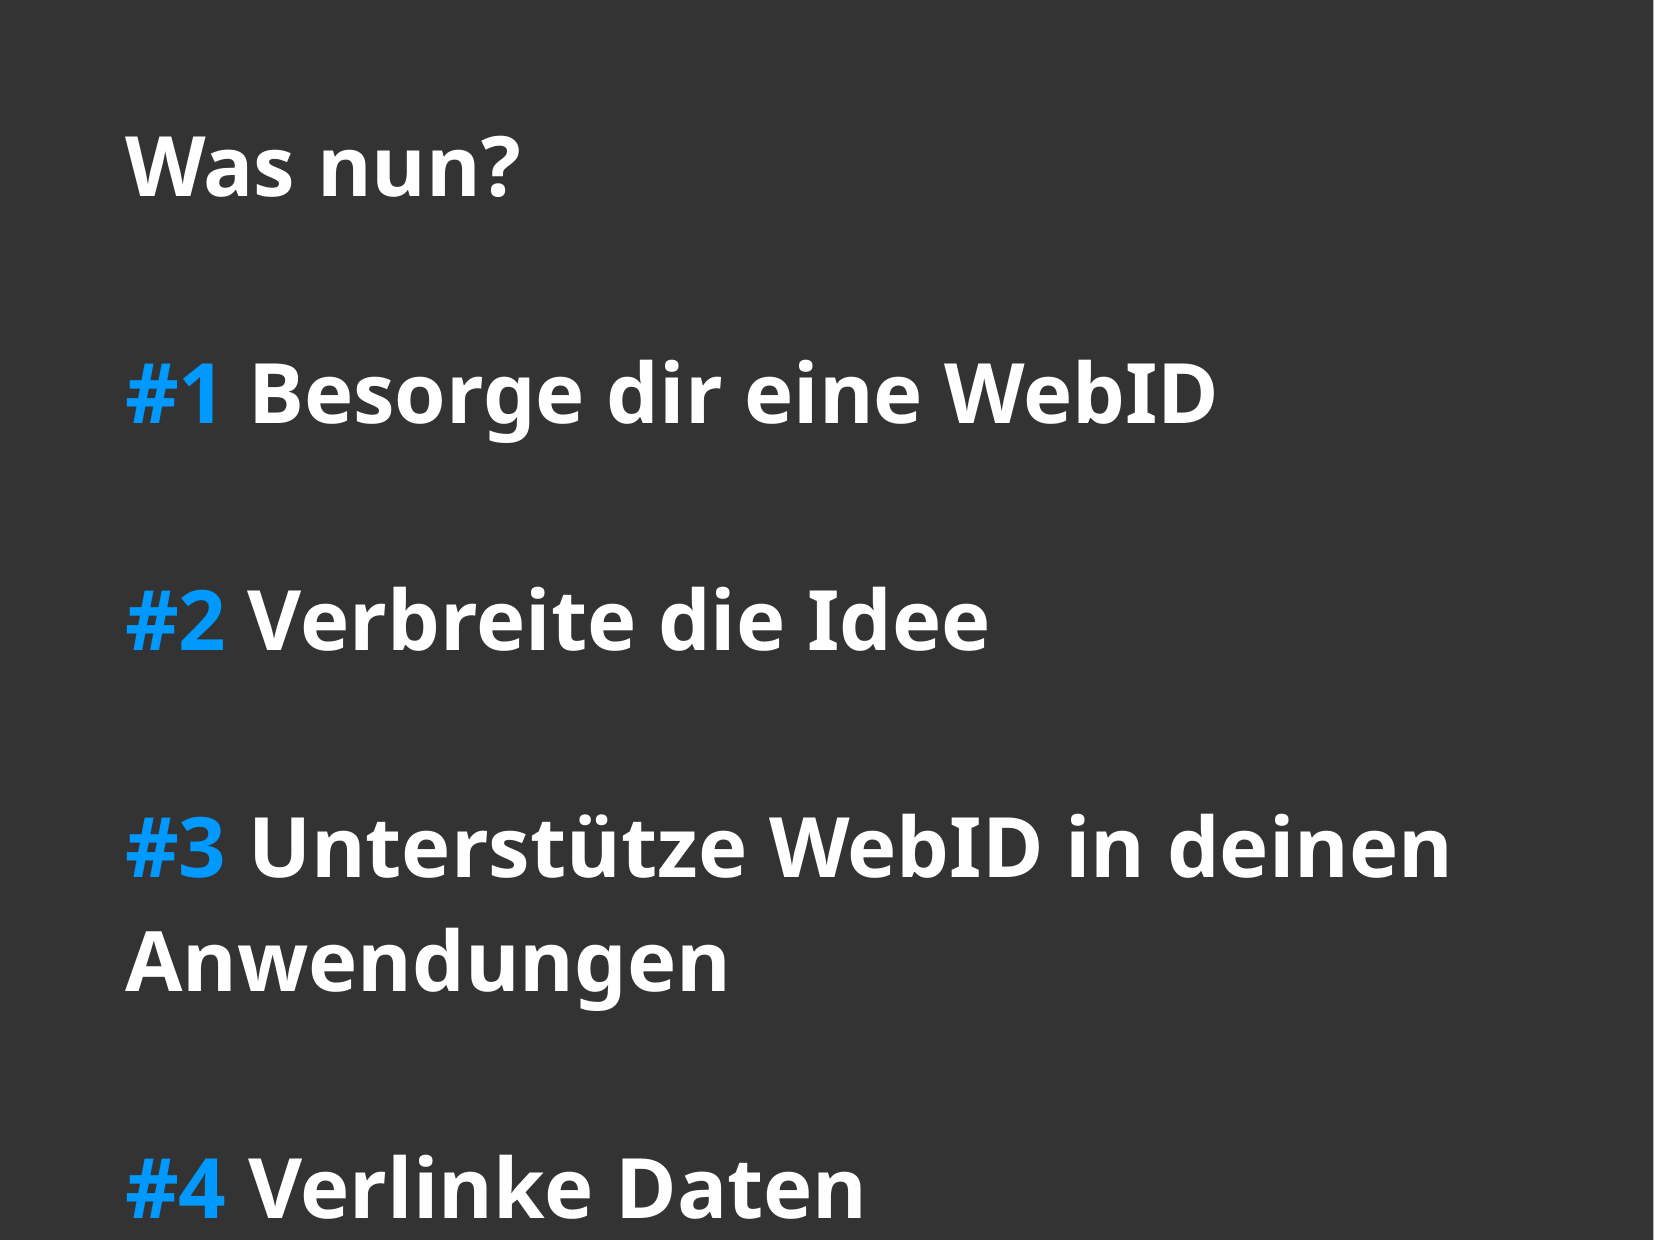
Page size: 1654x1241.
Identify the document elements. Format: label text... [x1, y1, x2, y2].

text_box Was nun? #1 Besorge dir eine WebID #2 Verbreite die Idee #3 Unterstütze WebID in deinen Anwendungen #4 Verlinke Daten [110, 100, 1583, 1164]
